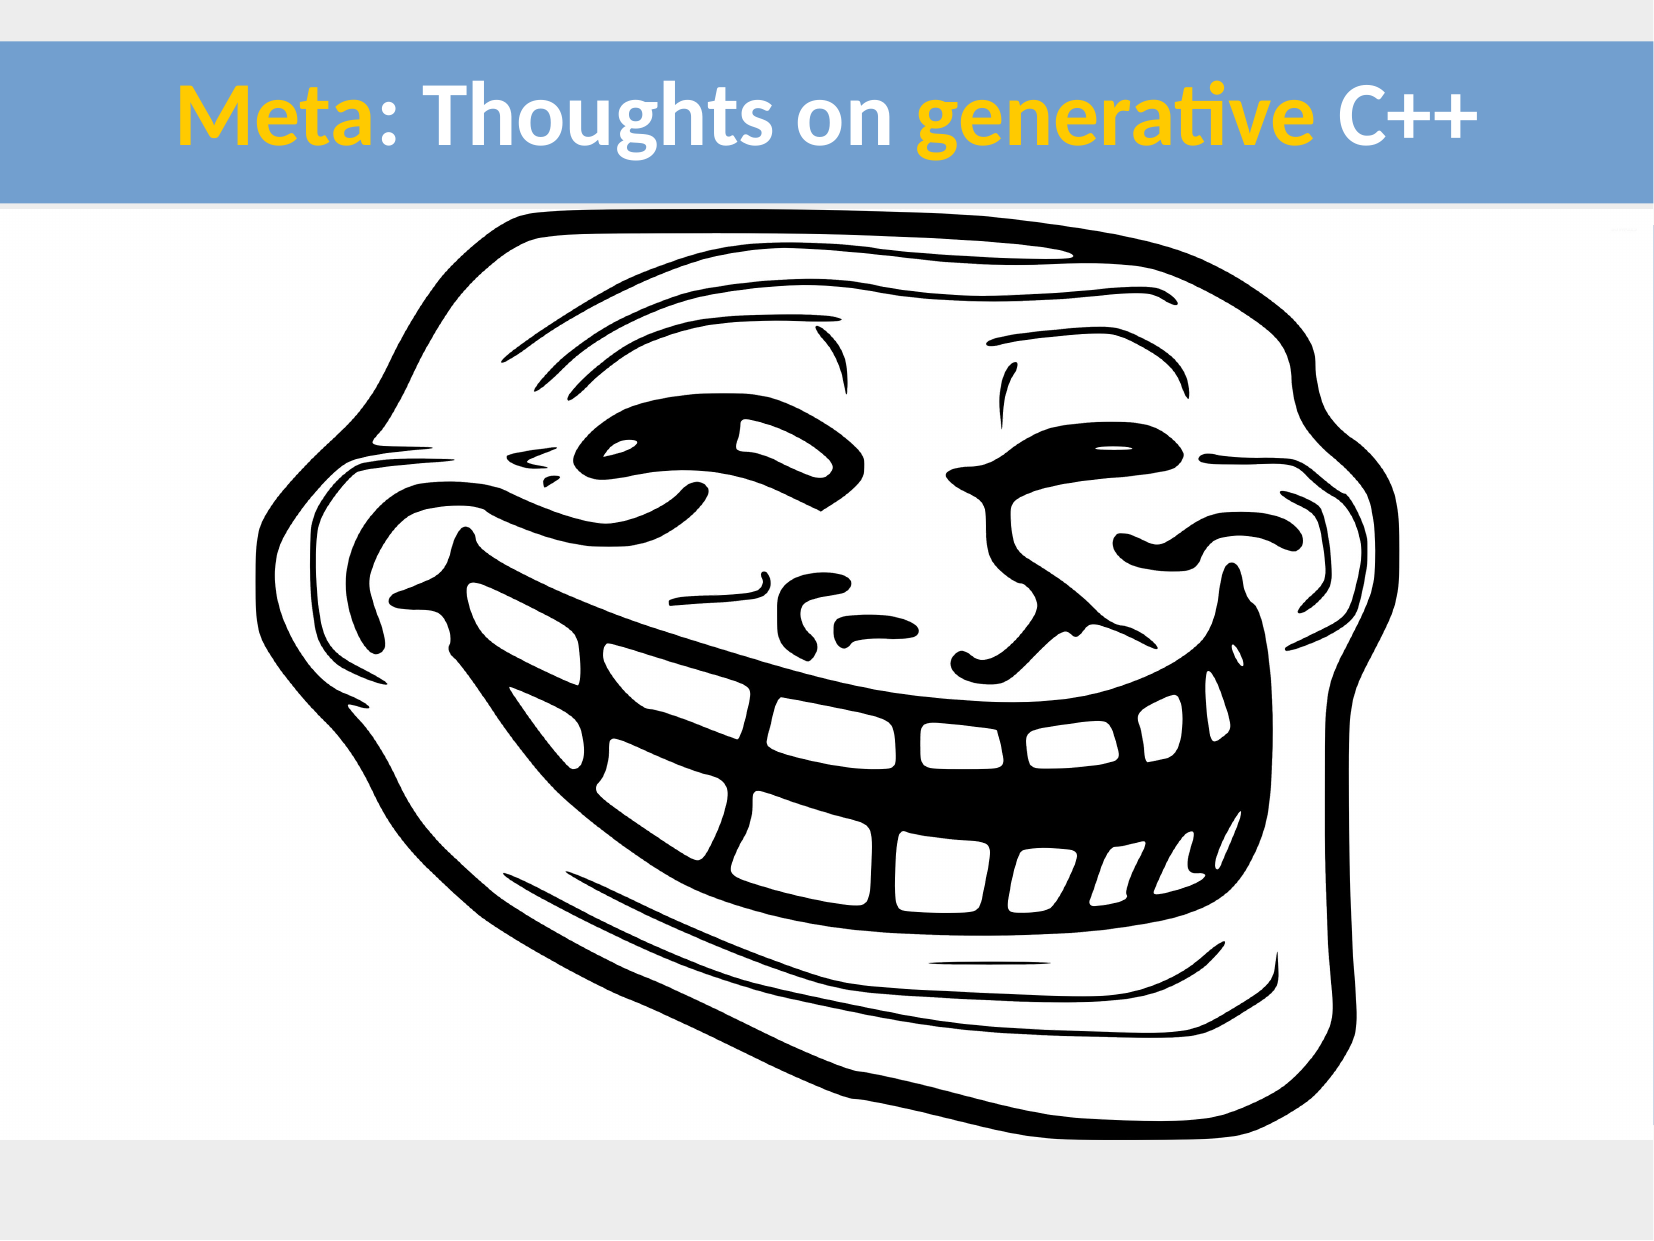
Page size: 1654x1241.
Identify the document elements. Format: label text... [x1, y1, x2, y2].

picture [0, 209, 1654, 1141]
title Meta: Thoughts on generative C++ [0, 41, 1654, 204]
